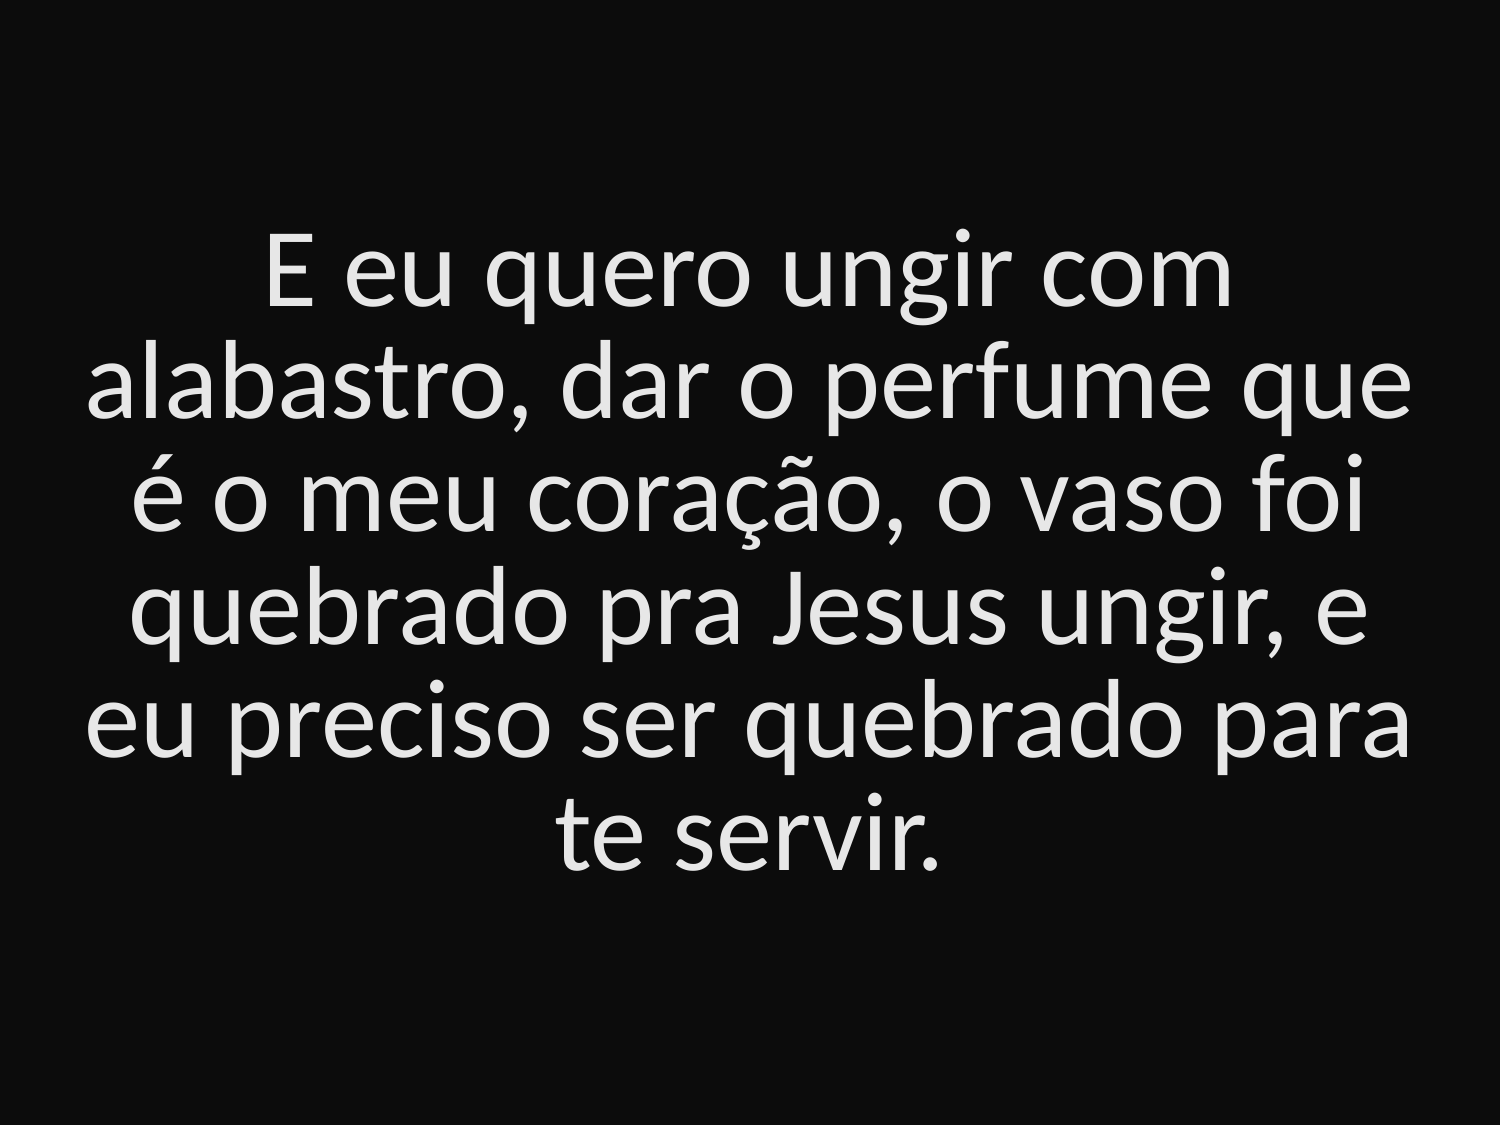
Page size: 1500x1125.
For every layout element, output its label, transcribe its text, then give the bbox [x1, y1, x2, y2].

subtitle E eu quero ungir com alabastro, dar o perfume que é o meu coração, o vaso foi quebrado pra Jesus ungir, e eu preciso ser quebrado para te servir. [75, 45, 1425, 1075]
